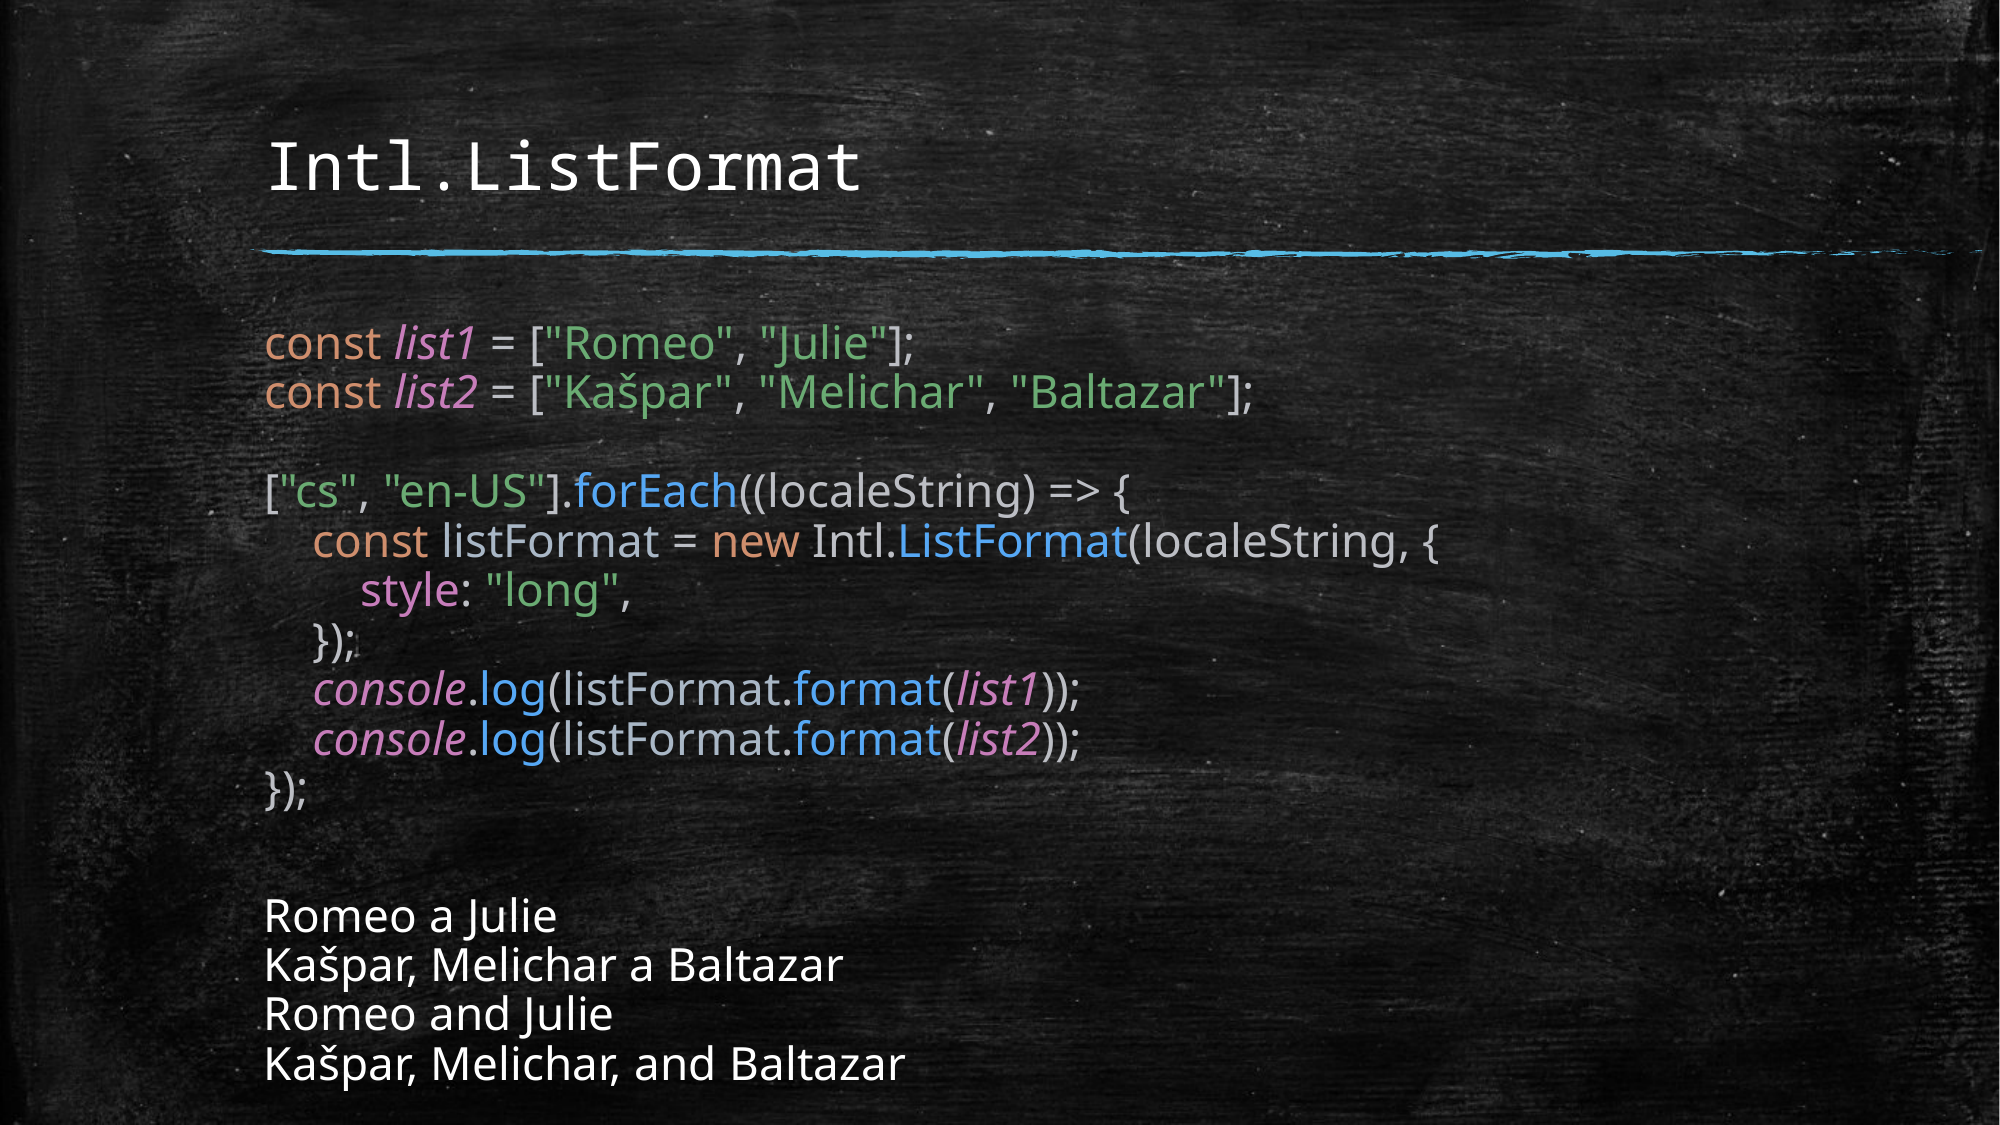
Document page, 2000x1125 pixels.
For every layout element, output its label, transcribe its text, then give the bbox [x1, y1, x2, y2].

title Intl.ListFormat [249, 45, 1750, 213]
list Romeo a Julie Kašpar, Melichar a Baltazar Romeo and Julie Kašpar, Melichar, and Baltazar [248, 885, 1749, 1036]
list const list1 = ["Romeo", "Julie"]; const list2 = ["Kašpar", "Melichar", "Baltazar"]; ["cs", "en-US"].forEach((localeString) => { const listFormat = new Intl.ListFormat(localeString, { style: "long", }); console.log(listFormat.format(list1)); console.log(listFormat.format(list2)); }); [249, 312, 1750, 913]
picture [0, 0, 2000, 1125]
